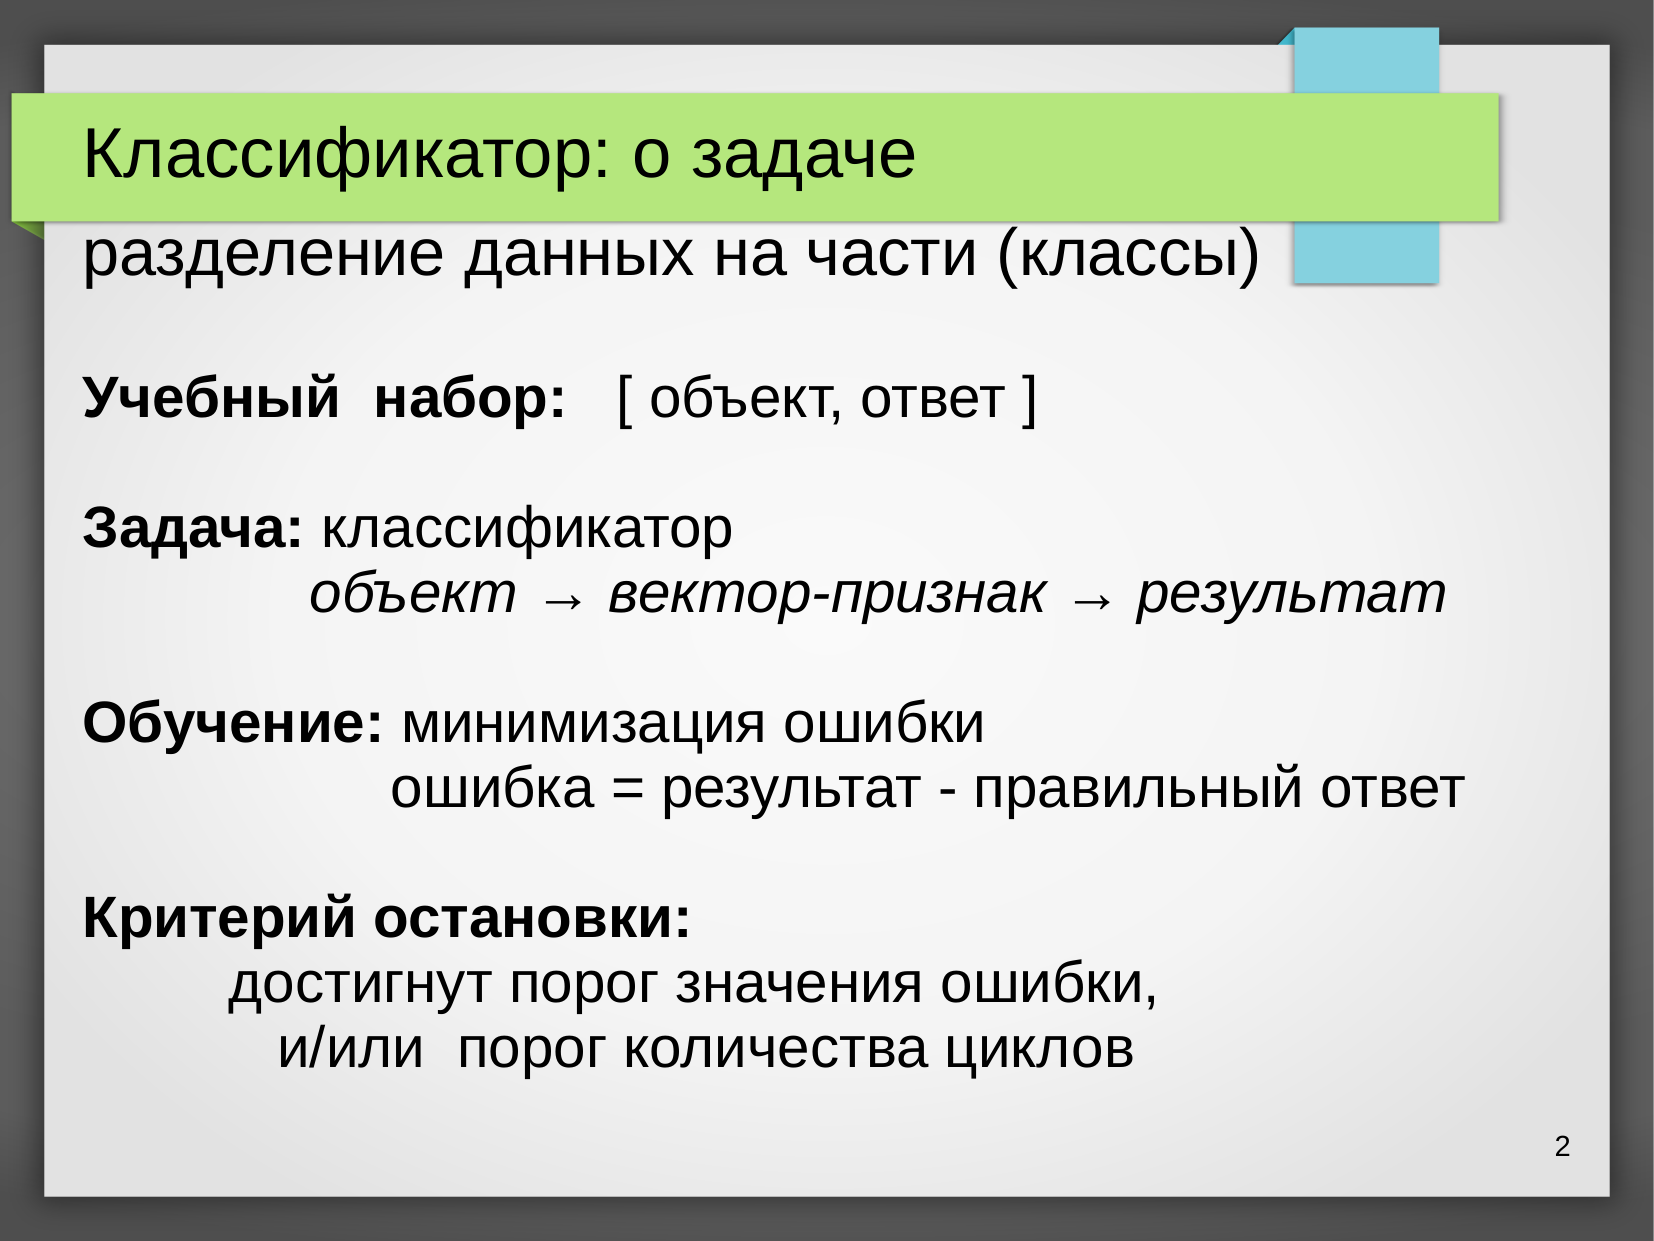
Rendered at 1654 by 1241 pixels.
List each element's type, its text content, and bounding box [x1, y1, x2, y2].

picture [0, 0, 1654, 1241]
title Классификатор: о задаче [82, 49, 1571, 215]
subtitle разделение данных на части (классы) Учебный набор: [ объект, ответ ] Задача: классификатор объект → вектор-признак → результат Обучение: минимизация ошибки ошибка = результат - правильный ответ Критерий остановки: достигнут порог значения ошибки, и/или порог количества циклов [82, 215, 1571, 1155]
